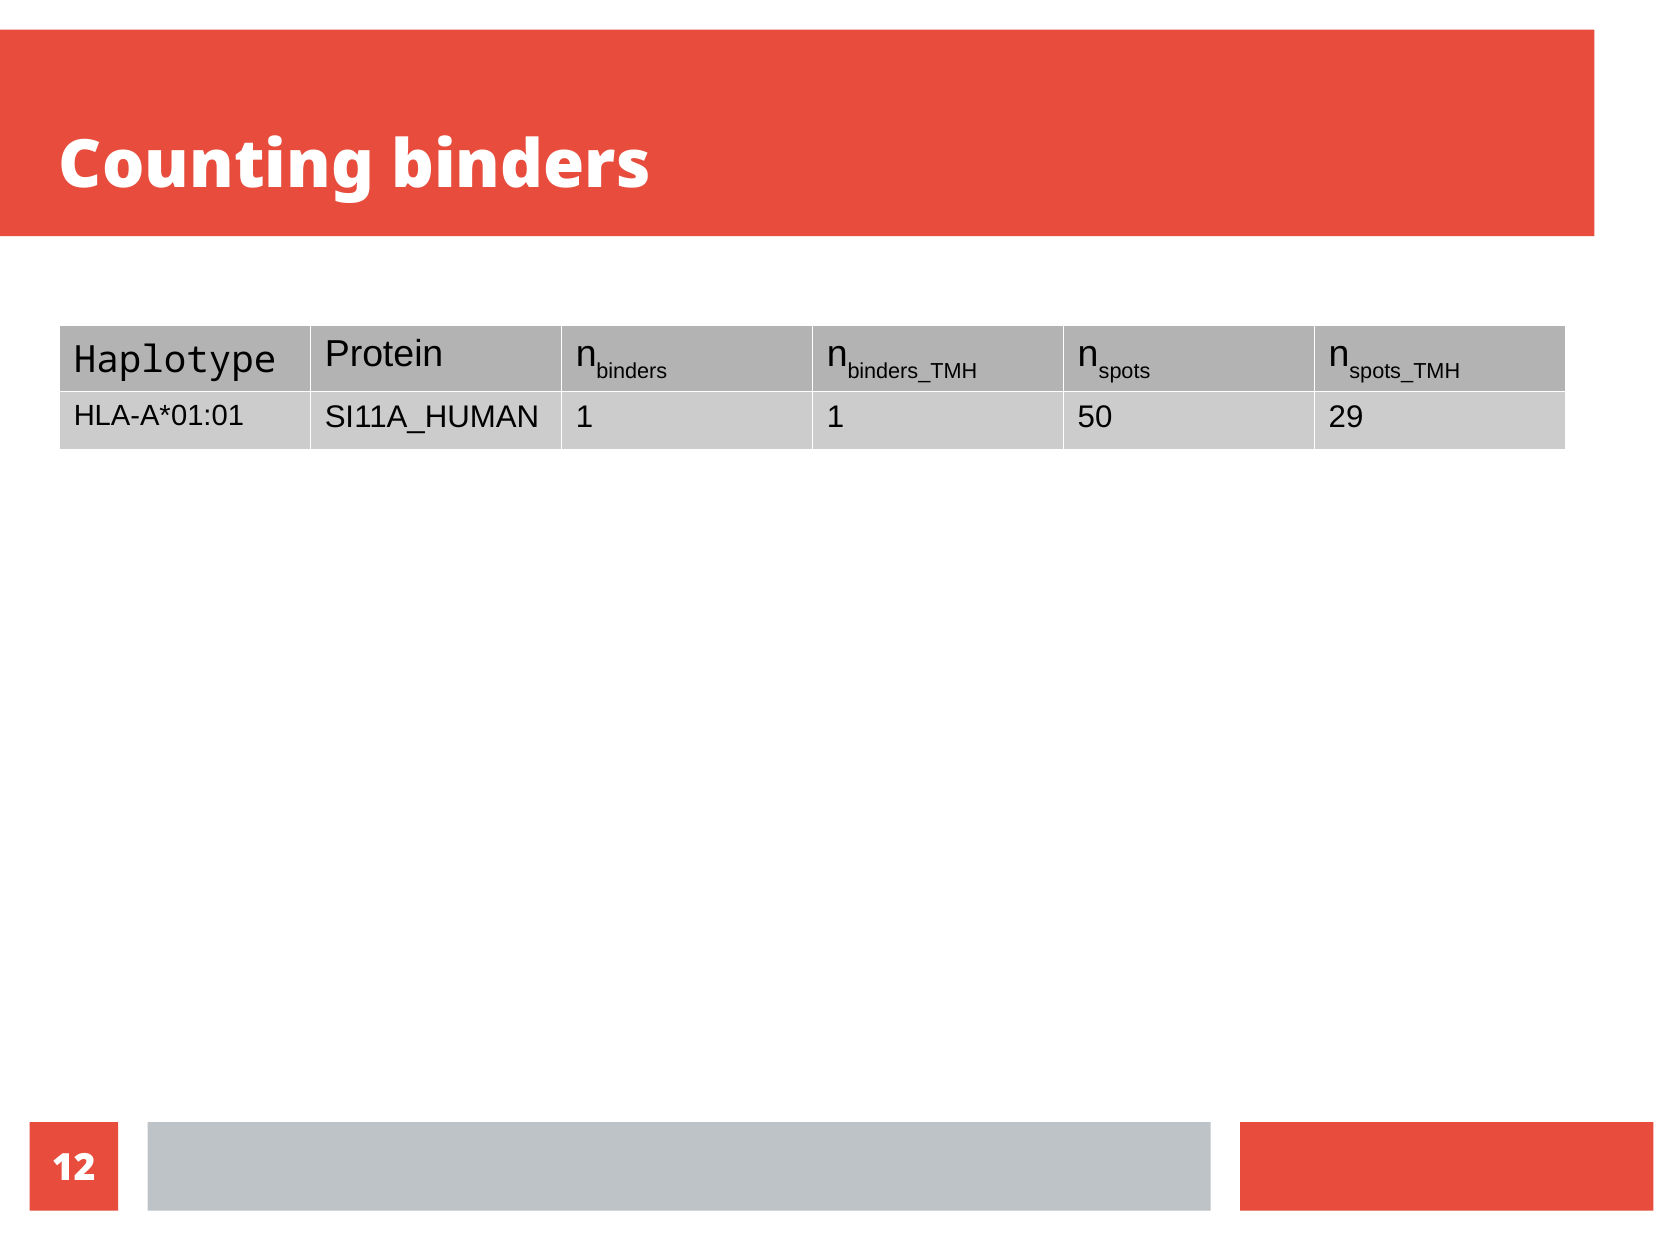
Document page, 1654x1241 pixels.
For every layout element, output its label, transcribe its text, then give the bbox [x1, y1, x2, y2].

table_header nspots [1064, 326, 1314, 391]
table_header nbinders [562, 326, 812, 391]
table_cell SI11A_HUMAN [311, 392, 561, 449]
table_cell 1 [813, 392, 1063, 449]
title Counting binders [59, 59, 1595, 207]
table_cell 29 [1315, 392, 1565, 449]
table_header Protein [311, 326, 561, 391]
table_header Haplotype [60, 326, 310, 391]
table_cell 50 [1064, 392, 1314, 449]
table_header nspots_TMH [1315, 326, 1565, 391]
table_cell HLA-A*01:01 [60, 392, 310, 449]
table_cell 1 [562, 392, 812, 449]
table_header nbinders_TMH [813, 326, 1063, 391]
